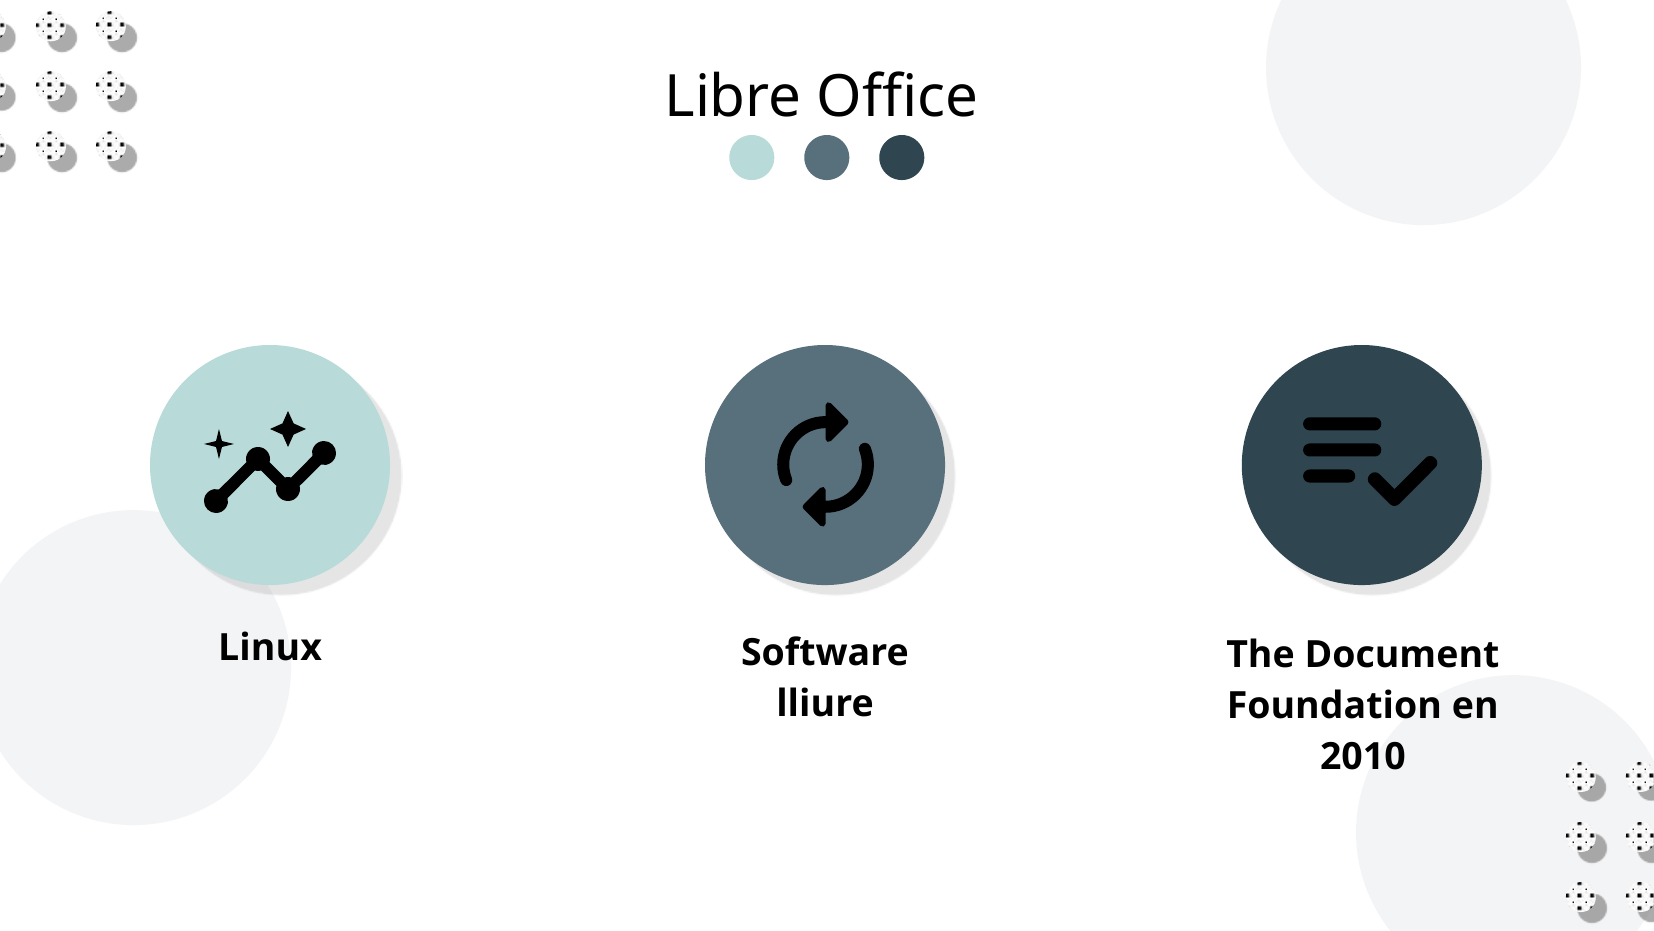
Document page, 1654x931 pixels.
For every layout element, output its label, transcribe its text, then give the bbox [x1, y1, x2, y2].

picture [1565, 761, 1596, 793]
text_box The Document Foundation en 2010 [1190, 620, 1536, 788]
picture [750, 388, 902, 541]
text_box [804, 135, 850, 181]
text_box [1241, 345, 1482, 586]
text_box [879, 135, 925, 181]
picture [195, 390, 346, 541]
text_box Linux [165, 612, 376, 679]
picture [35, 71, 66, 102]
text_box Software lliure [720, 618, 931, 736]
picture [1565, 882, 1596, 913]
text_box [729, 135, 775, 181]
text_box Libre Office [632, 46, 1010, 132]
text_box [705, 345, 946, 586]
picture [0, 74, 6, 99]
picture [1625, 881, 1654, 912]
picture [1625, 761, 1654, 792]
picture [35, 11, 66, 42]
picture [1286, 375, 1450, 538]
picture [1565, 821, 1596, 853]
picture [95, 131, 127, 162]
picture [95, 11, 126, 42]
picture [0, 134, 7, 159]
text_box [150, 345, 391, 586]
picture [0, 14, 6, 39]
picture [35, 131, 67, 162]
picture [1625, 821, 1654, 853]
picture [95, 71, 126, 102]
